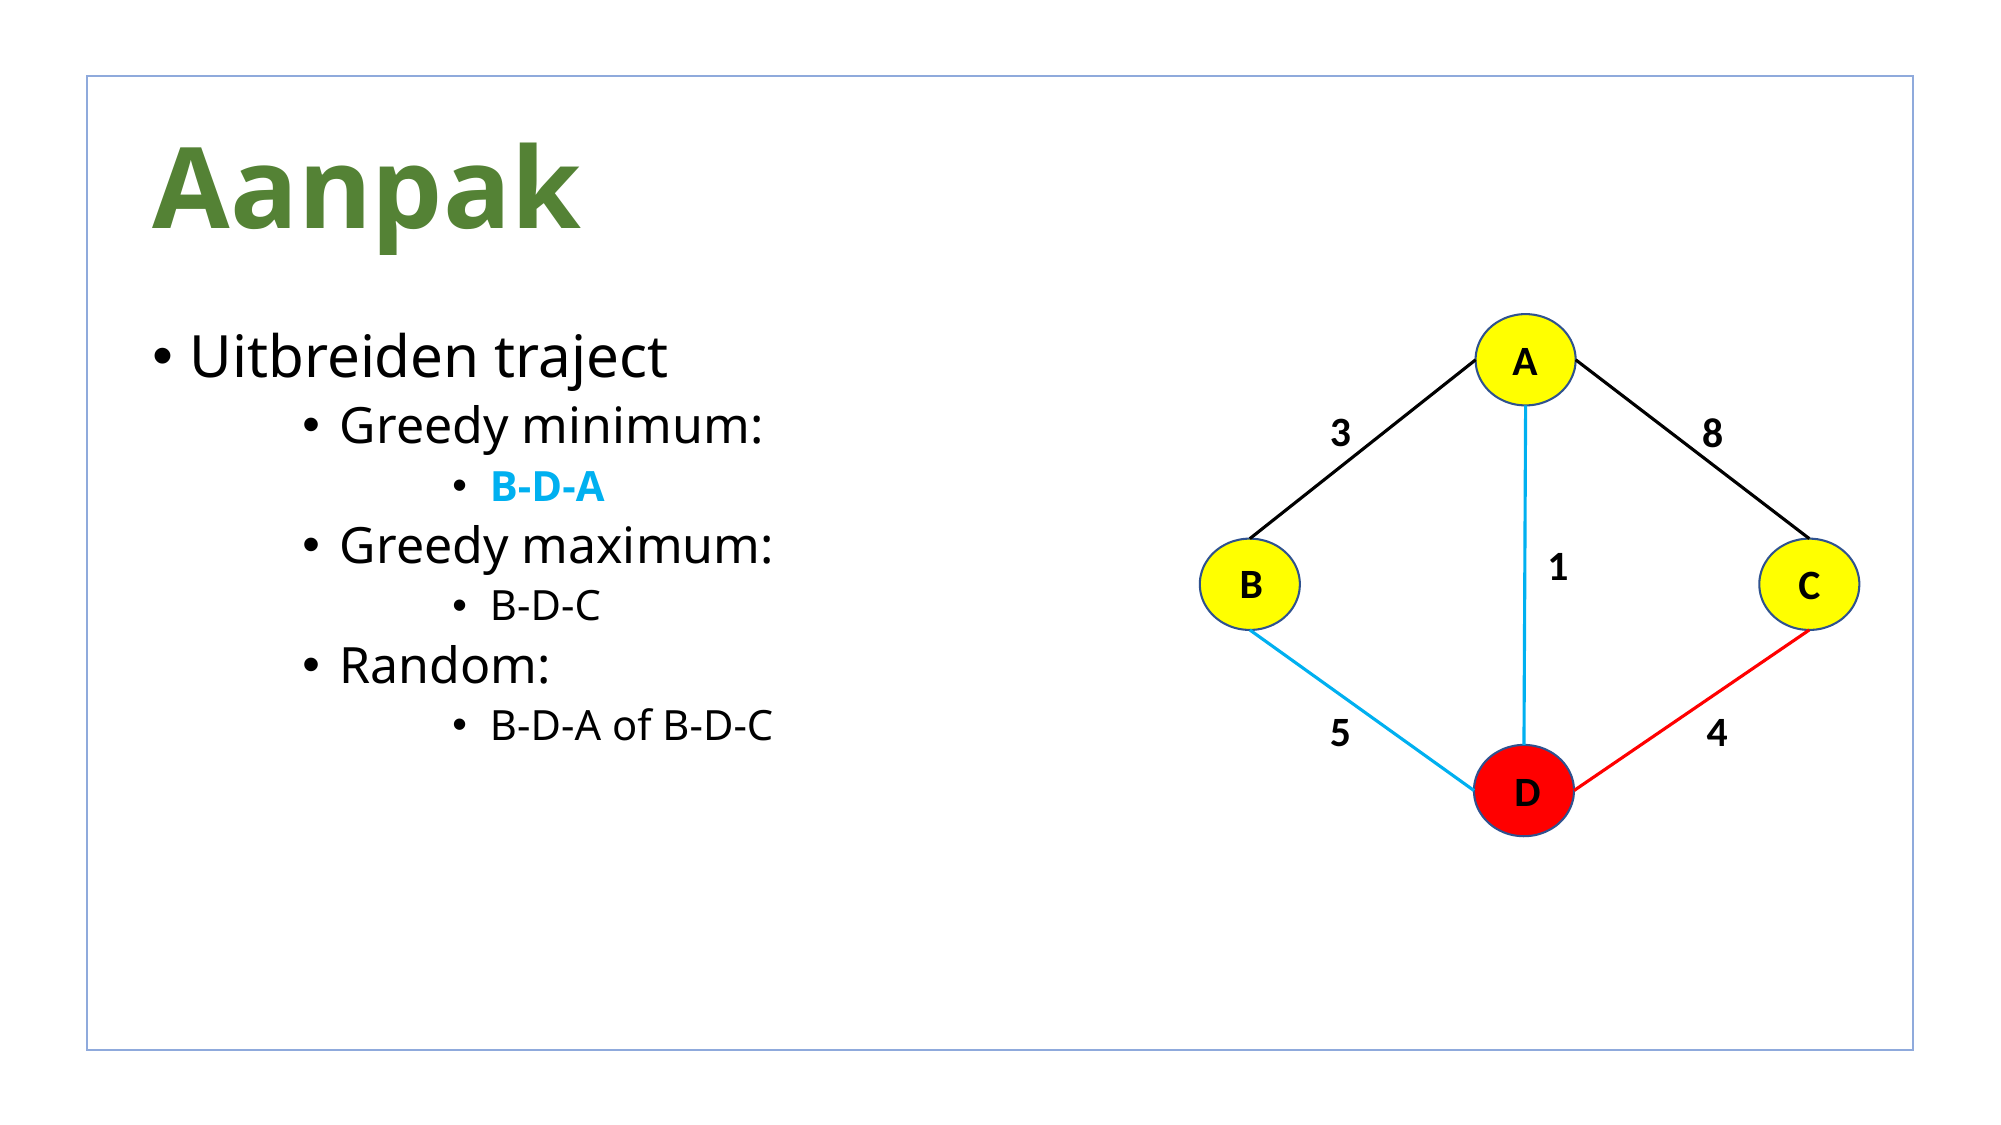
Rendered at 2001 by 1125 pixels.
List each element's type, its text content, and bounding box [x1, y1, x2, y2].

title Aanpak [137, 83, 1863, 302]
text_box 8 [1687, 398, 1753, 465]
text_box 4 [1691, 697, 1753, 764]
text_box A [1497, 326, 1568, 392]
text_box D [1499, 757, 1566, 824]
text_box 1 [1532, 531, 1592, 597]
text_box B [1224, 549, 1289, 615]
text_box [87, 76, 1913, 1050]
list Uitbreiden traject Greedy minimum: B-D-A Greedy maximum: B-D-C Random: B-D-A of B-D-C [137, 319, 1094, 1034]
text_box 5 [1314, 697, 1378, 764]
text_box C [1783, 550, 1851, 617]
text_box 3 [1314, 397, 1360, 464]
